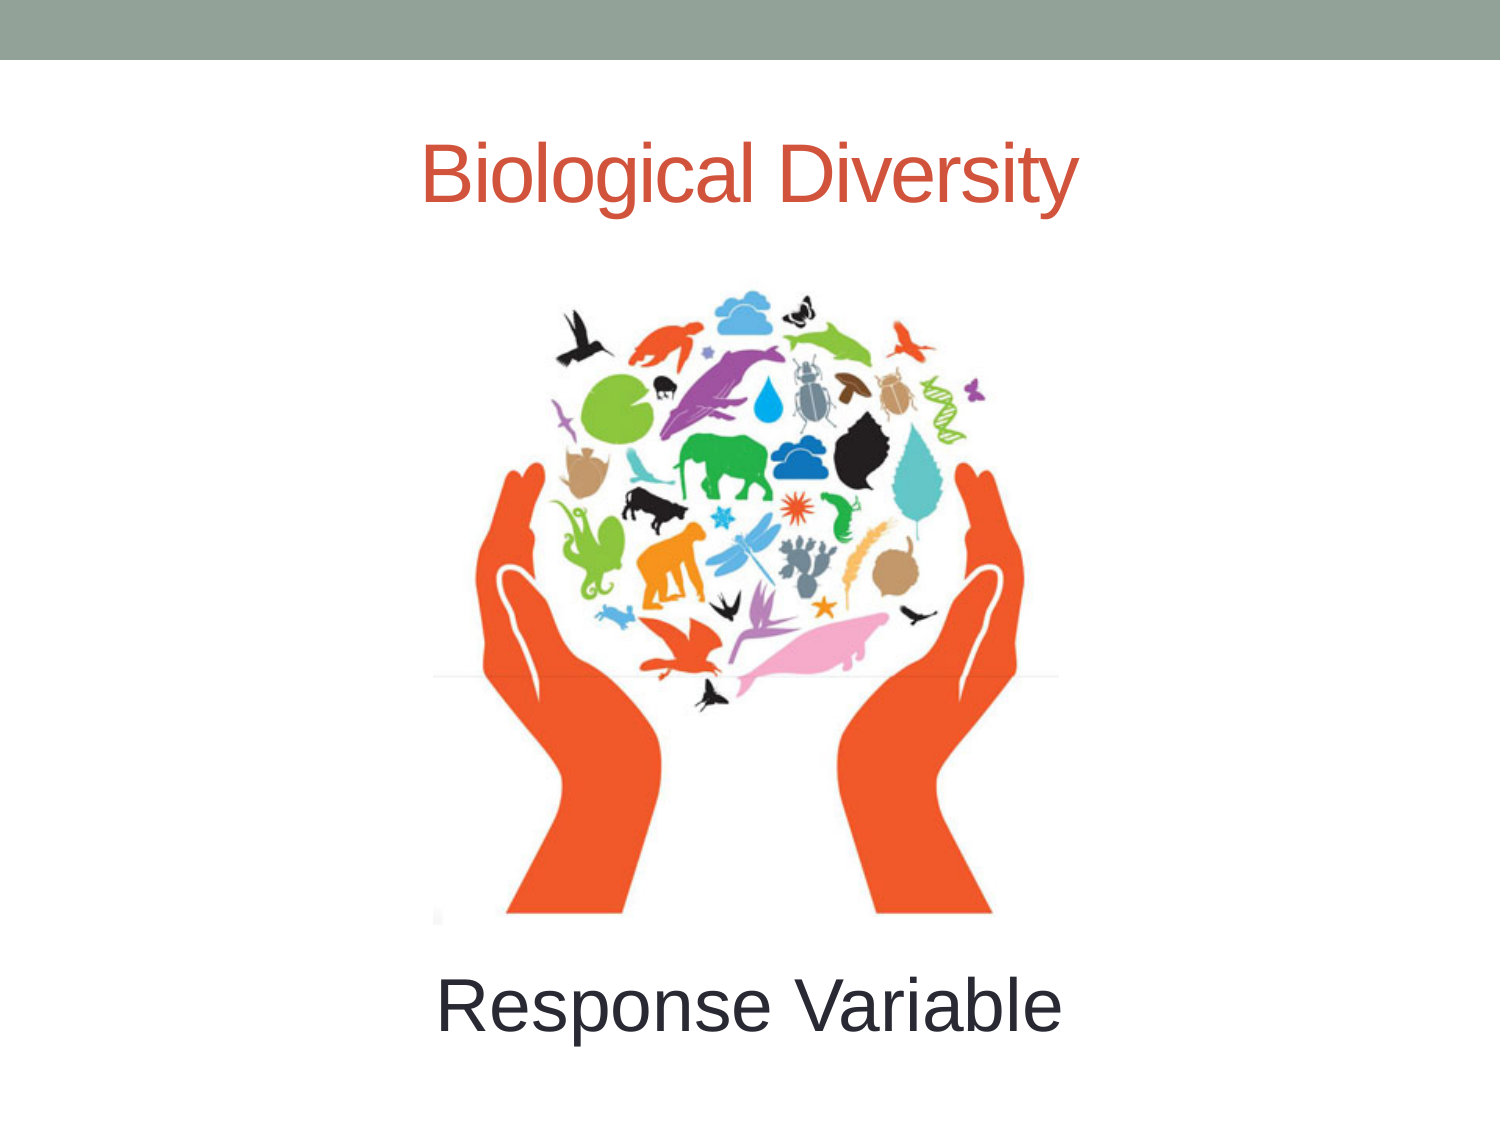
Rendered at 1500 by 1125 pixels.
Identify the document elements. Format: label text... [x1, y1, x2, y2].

text_box Response Variable [24, 907, 1475, 1096]
picture [433, 254, 1059, 907]
title Biological Diversity [75, 87, 1425, 250]
